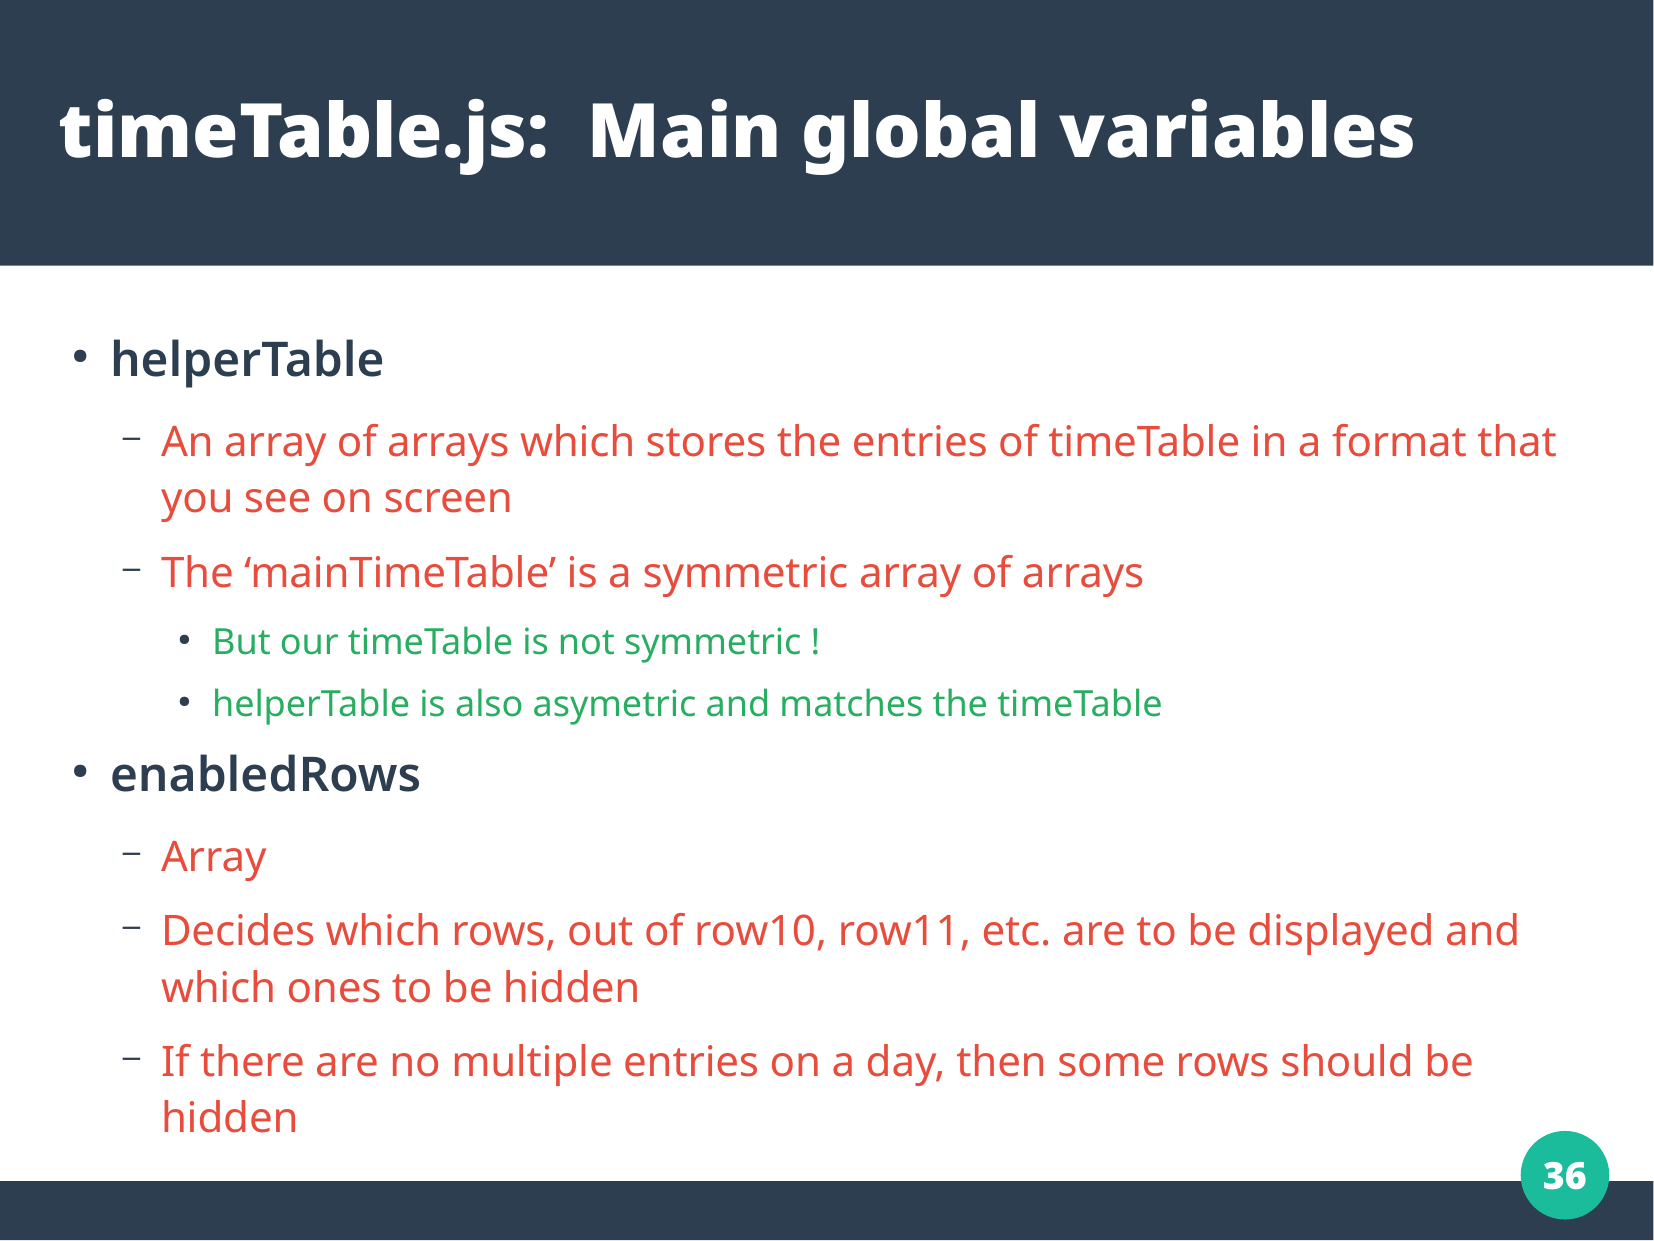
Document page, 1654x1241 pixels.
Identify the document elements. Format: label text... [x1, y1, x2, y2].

title timeTable.js: Main global variables [59, 49, 1595, 207]
list helperTable An array of arrays which stores the entries of timeTable in a format that you see on screen The ‘mainTimeTable’ is a symmetric array of arrays But our timeTable is not symmetric ! helperTable is also asymetric and matches the timeTable enabledRows Array Decides which rows, out of row10, row11, etc. are to be displayed and which ones to be hidden If there are no multiple entries on a day, then some rows should be hidden [59, 324, 1595, 1152]
